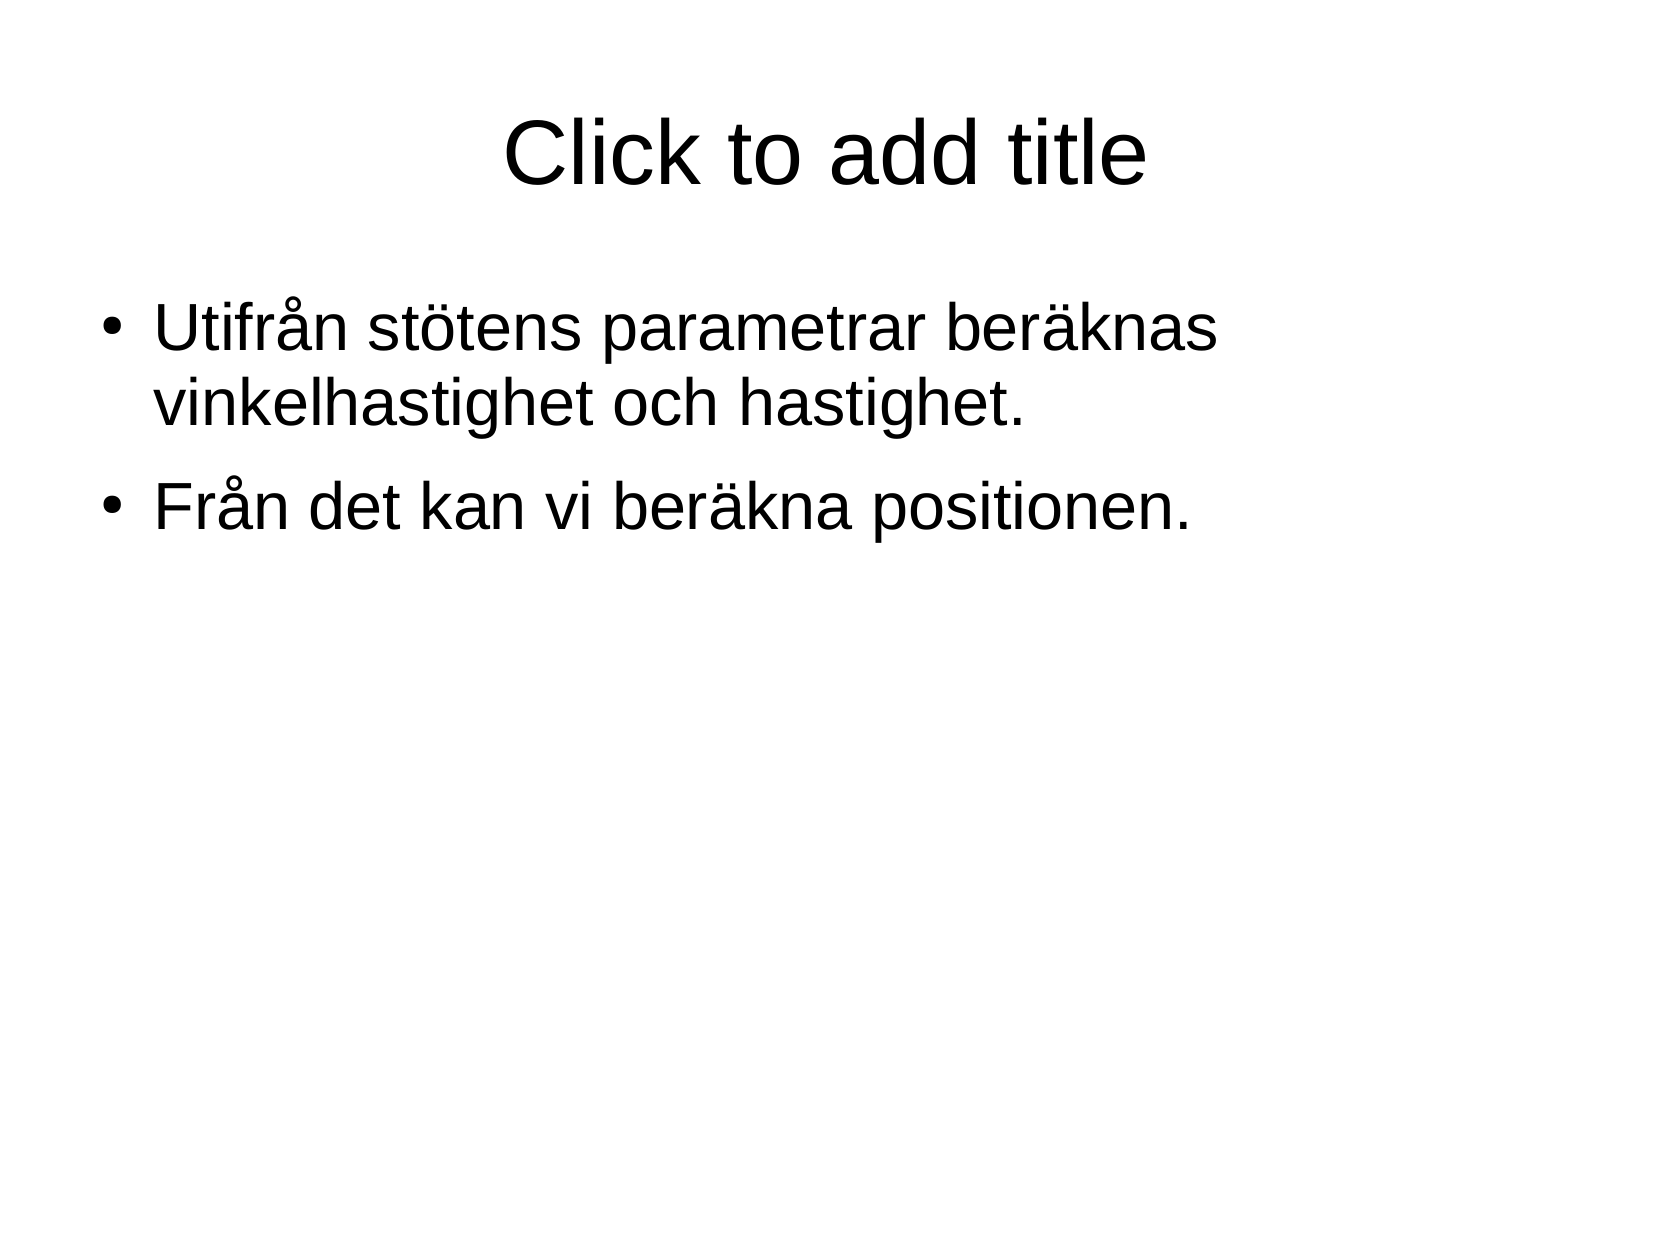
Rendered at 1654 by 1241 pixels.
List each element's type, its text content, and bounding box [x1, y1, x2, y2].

title Click to add title [82, 49, 1571, 257]
list Utifrån stötens parametrar beräknas vinkelhastighet och hastighet. Från det kan vi beräkna positionen. [82, 290, 1571, 1109]
